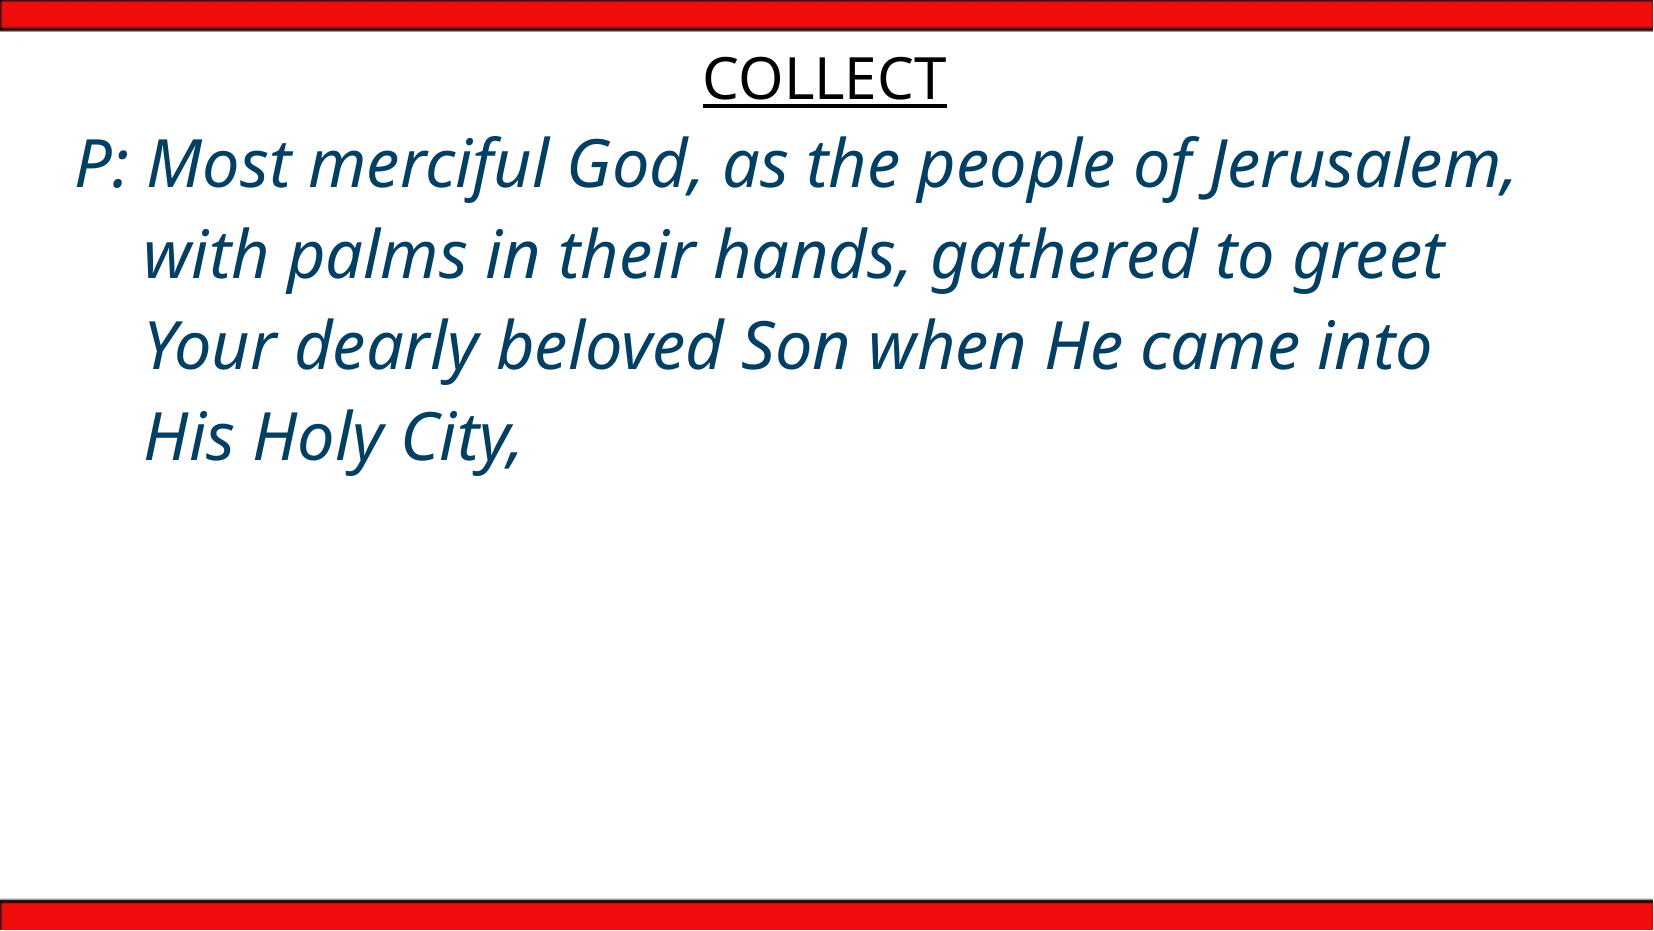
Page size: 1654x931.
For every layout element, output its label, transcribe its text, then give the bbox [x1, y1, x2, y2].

text_box COLLECT P: Most merciful God, as the people of Jerusalem, with palms in their hands, gathered to greet Your dearly beloved Son when He came into His Holy City, [60, 30, 1591, 478]
picture [0, 0, 1653, 930]
